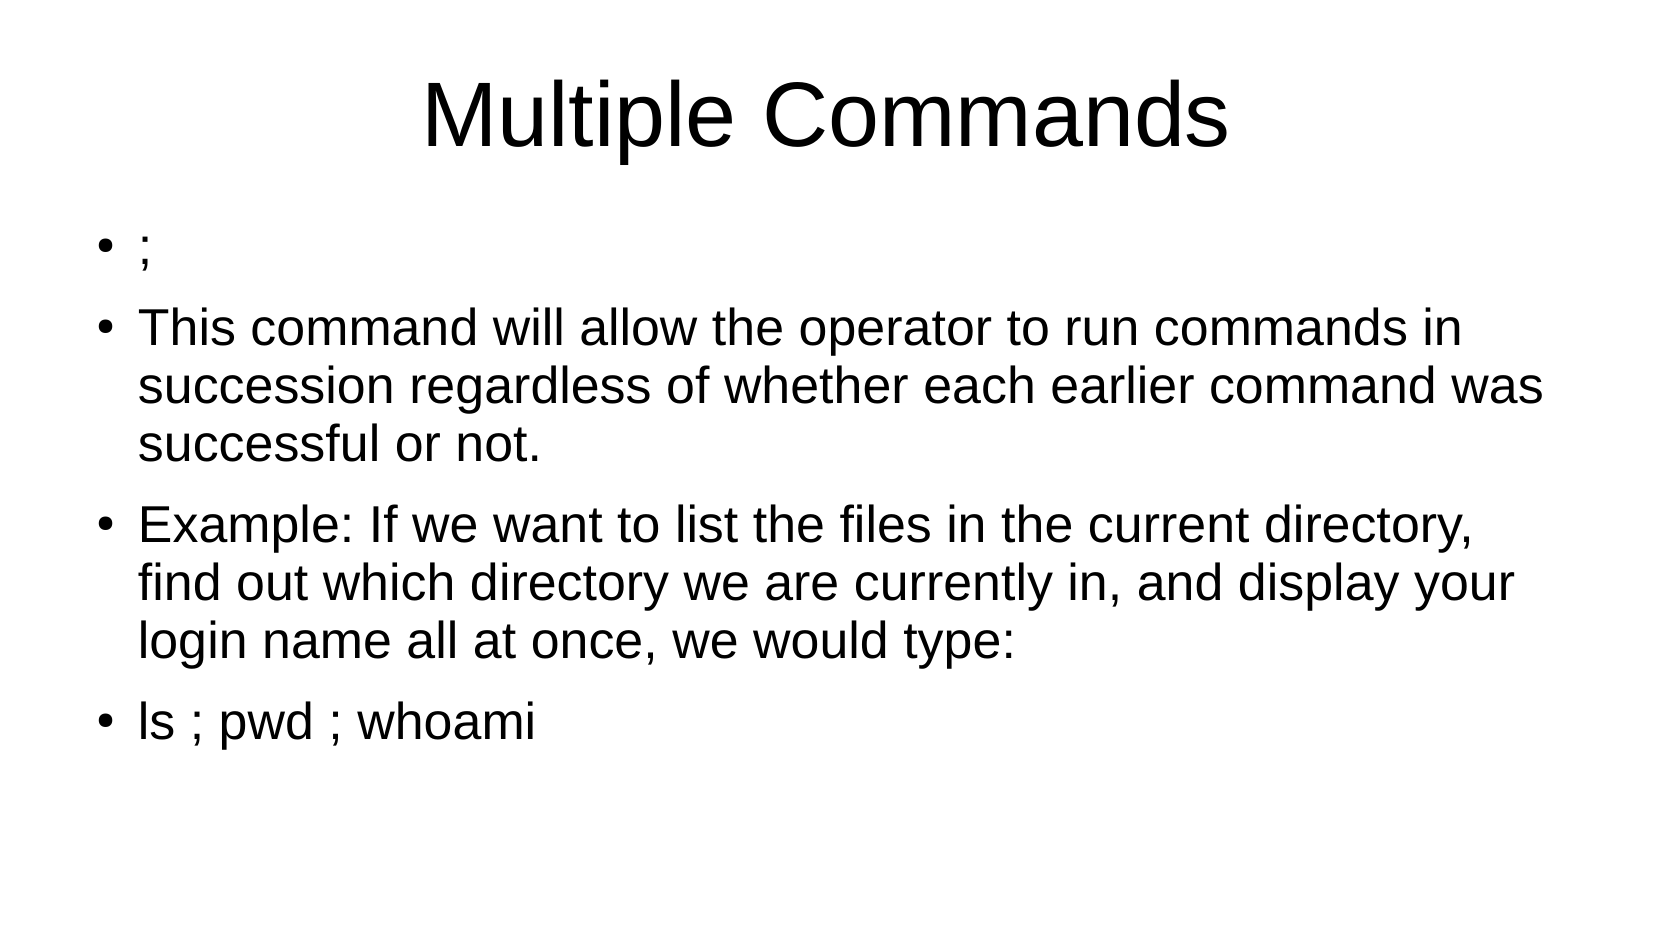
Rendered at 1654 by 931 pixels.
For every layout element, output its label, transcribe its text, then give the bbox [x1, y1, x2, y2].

list ; This command will allow the operator to run commands in succession regardless of whether each earlier command was successful or not. Example: If we want to list the files in the current directory, find out which directory we are currently in, and display your login name all at once, we would type: ls ; pwd ; whoami [82, 217, 1571, 758]
title Multiple Commands [82, 37, 1571, 193]
